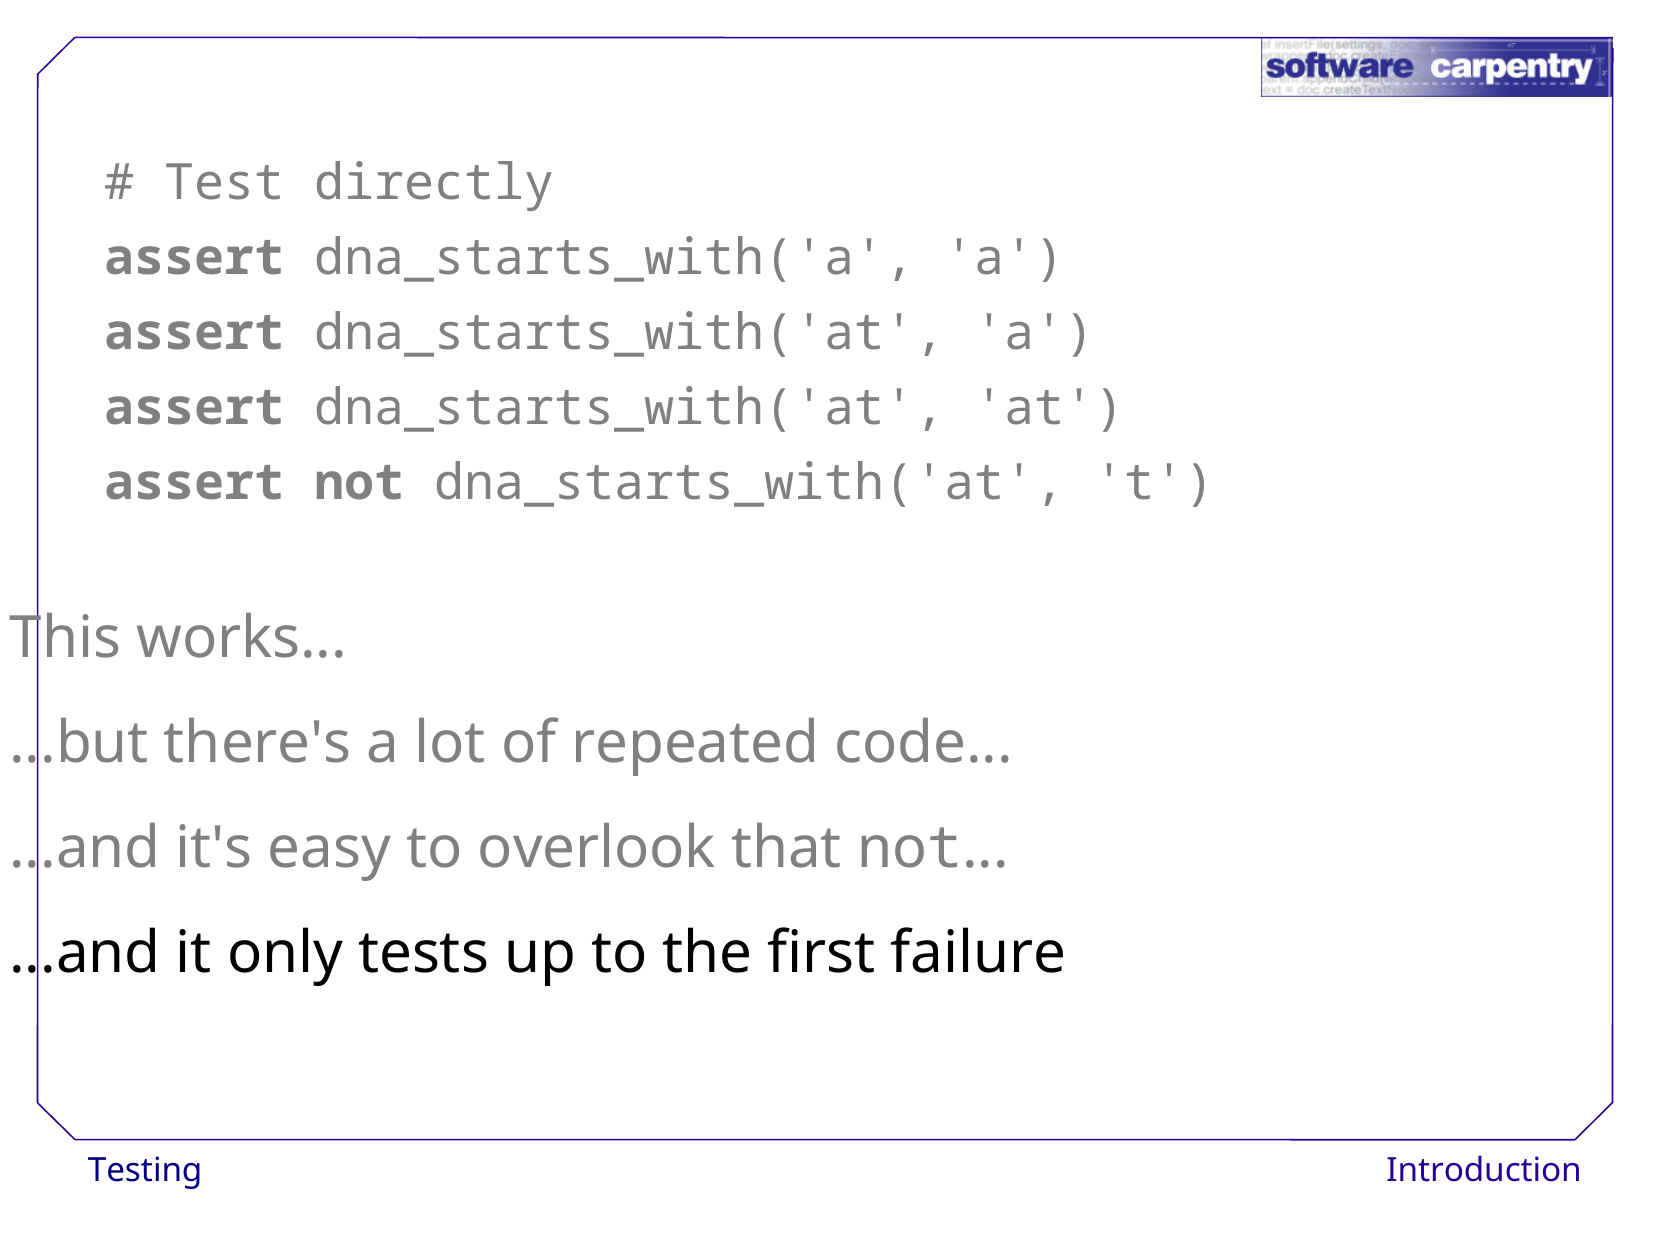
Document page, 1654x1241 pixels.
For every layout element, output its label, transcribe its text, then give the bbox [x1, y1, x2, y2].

picture [1261, 39, 1613, 97]
text_box This works... ...but there's a lot of repeated code... ...and it's easy to overlook that not... ...and it only tests up to the first failure [0, 556, 1232, 992]
text_box # Test directly assert dna_starts_with('a', 'a') assert dna_starts_with('at', 'a') assert dna_starts_with('at', 'at') assert not dna_starts_with('at', 't') [89, 126, 1512, 554]
